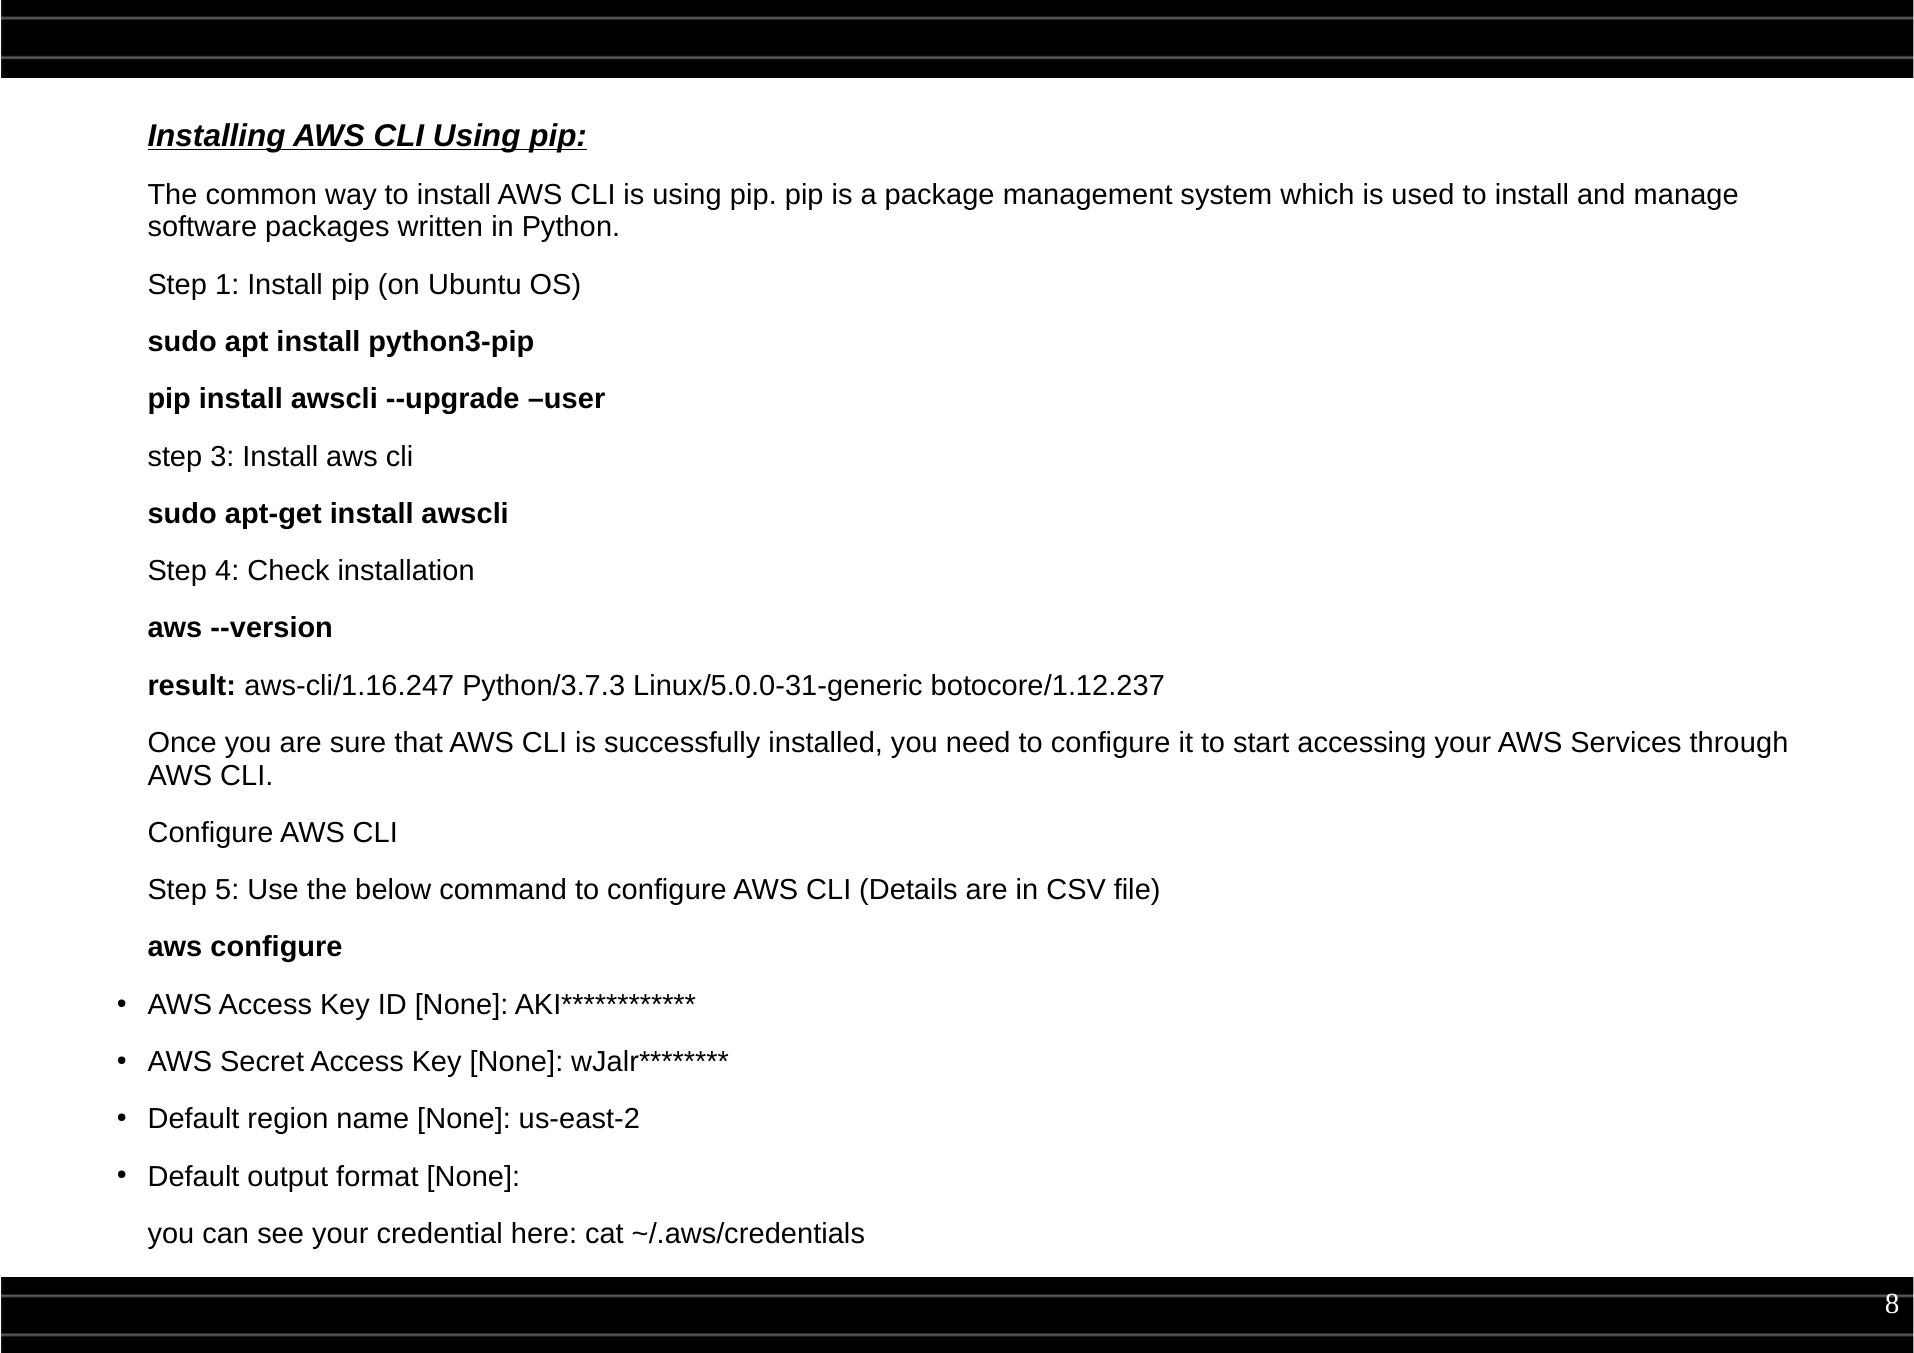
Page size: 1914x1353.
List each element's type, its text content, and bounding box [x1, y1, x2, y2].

list Installing AWS CLI Using pip: The common way to install AWS CLI is using pip. pip is a package management system which is used to install and manage software packages written in Python. Step 1: Install pip (on Ubuntu OS) sudo apt install python3-pip pip install awscli --upgrade –user step 3: Install aws cli sudo apt-get install awscli Step 4: Check installation aws --version result: aws-cli/1.16.247 Python/3.7.3 Linux/5.0.0-31-generic botocore/1.12.237 Once you are sure that AWS CLI is successfully installed, you need to configure it to start accessing your AWS Services through AWS CLI. Configure AWS CLI Step 5: Use the below command to configure AWS CLI (Details are in CSV file) aws configure AWS Access Key ID [None]: AKI************ AWS Secret Access Key [None]: wJalr******** Default region name [None]: us-east-2 Default output format [None]: you can see your credential here: cat ~/.aws/credentials [106, 118, 1829, 1252]
picture [1, 1277, 1914, 1353]
picture [1, 0, 1914, 78]
